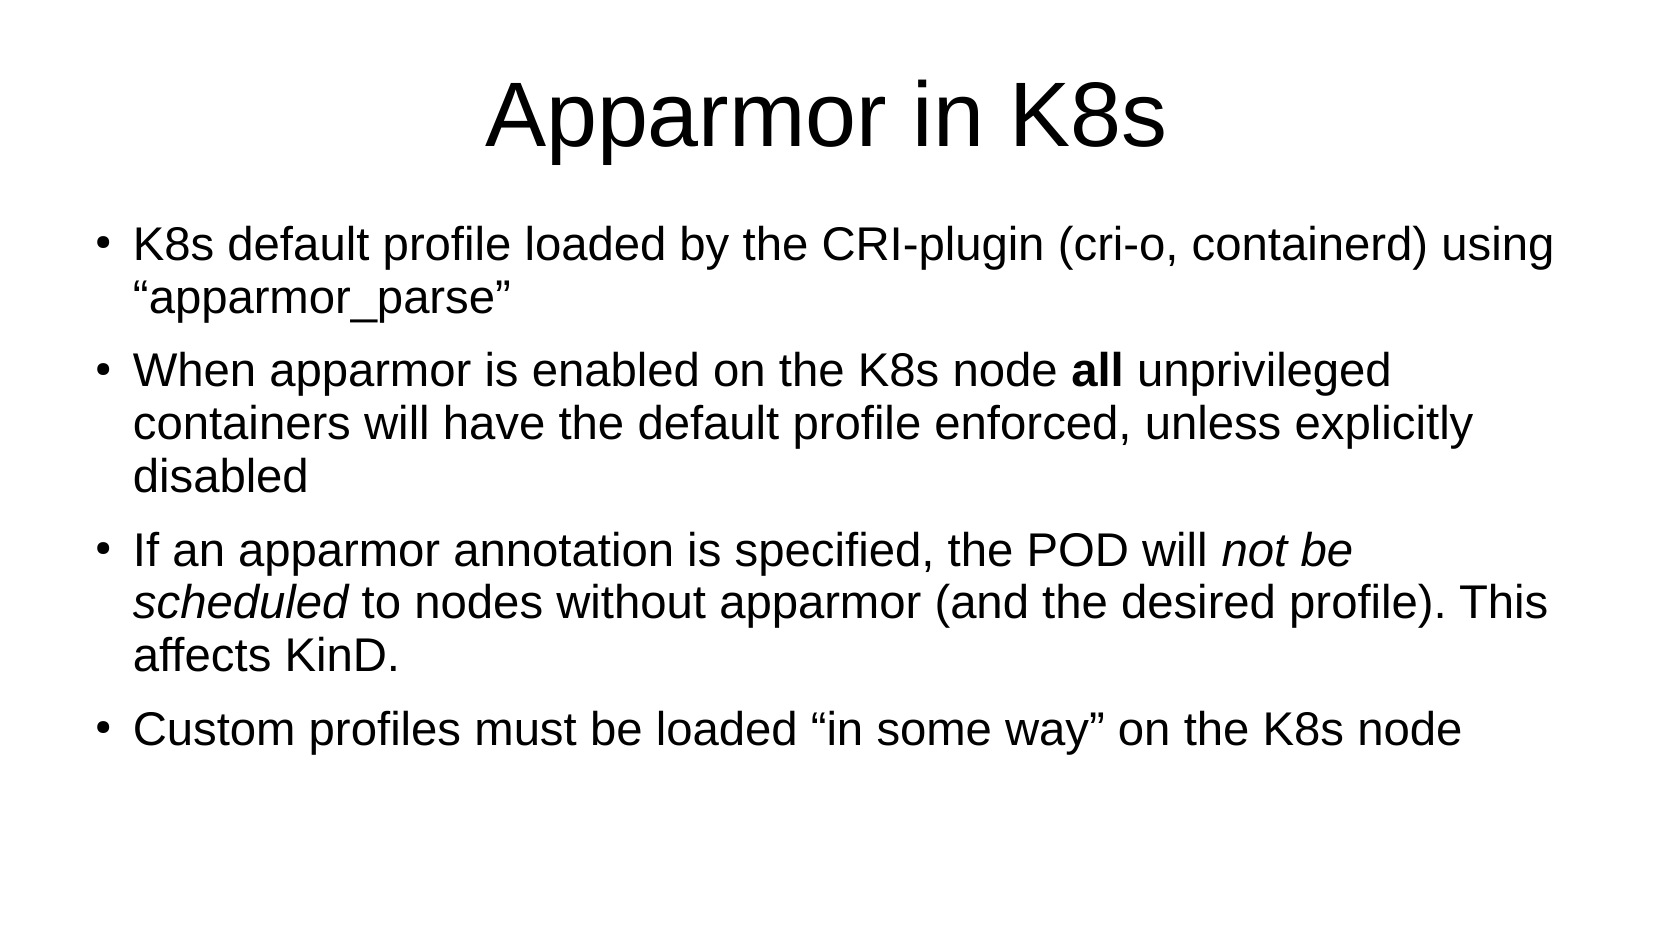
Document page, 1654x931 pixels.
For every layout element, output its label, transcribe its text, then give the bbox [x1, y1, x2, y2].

list K8s default profile loaded by the CRI-plugin (cri-o, containerd) using “apparmor_parse” When apparmor is enabled on the K8s node all unprivileged containers will have the default profile enforced, unless explicitly disabled If an apparmor annotation is specified, the POD will not be scheduled to nodes without apparmor (and the desired profile). This affects KinD. Custom profiles must be loaded “in some way” on the K8s node [82, 217, 1571, 758]
title Apparmor in K8s [82, 37, 1571, 193]
